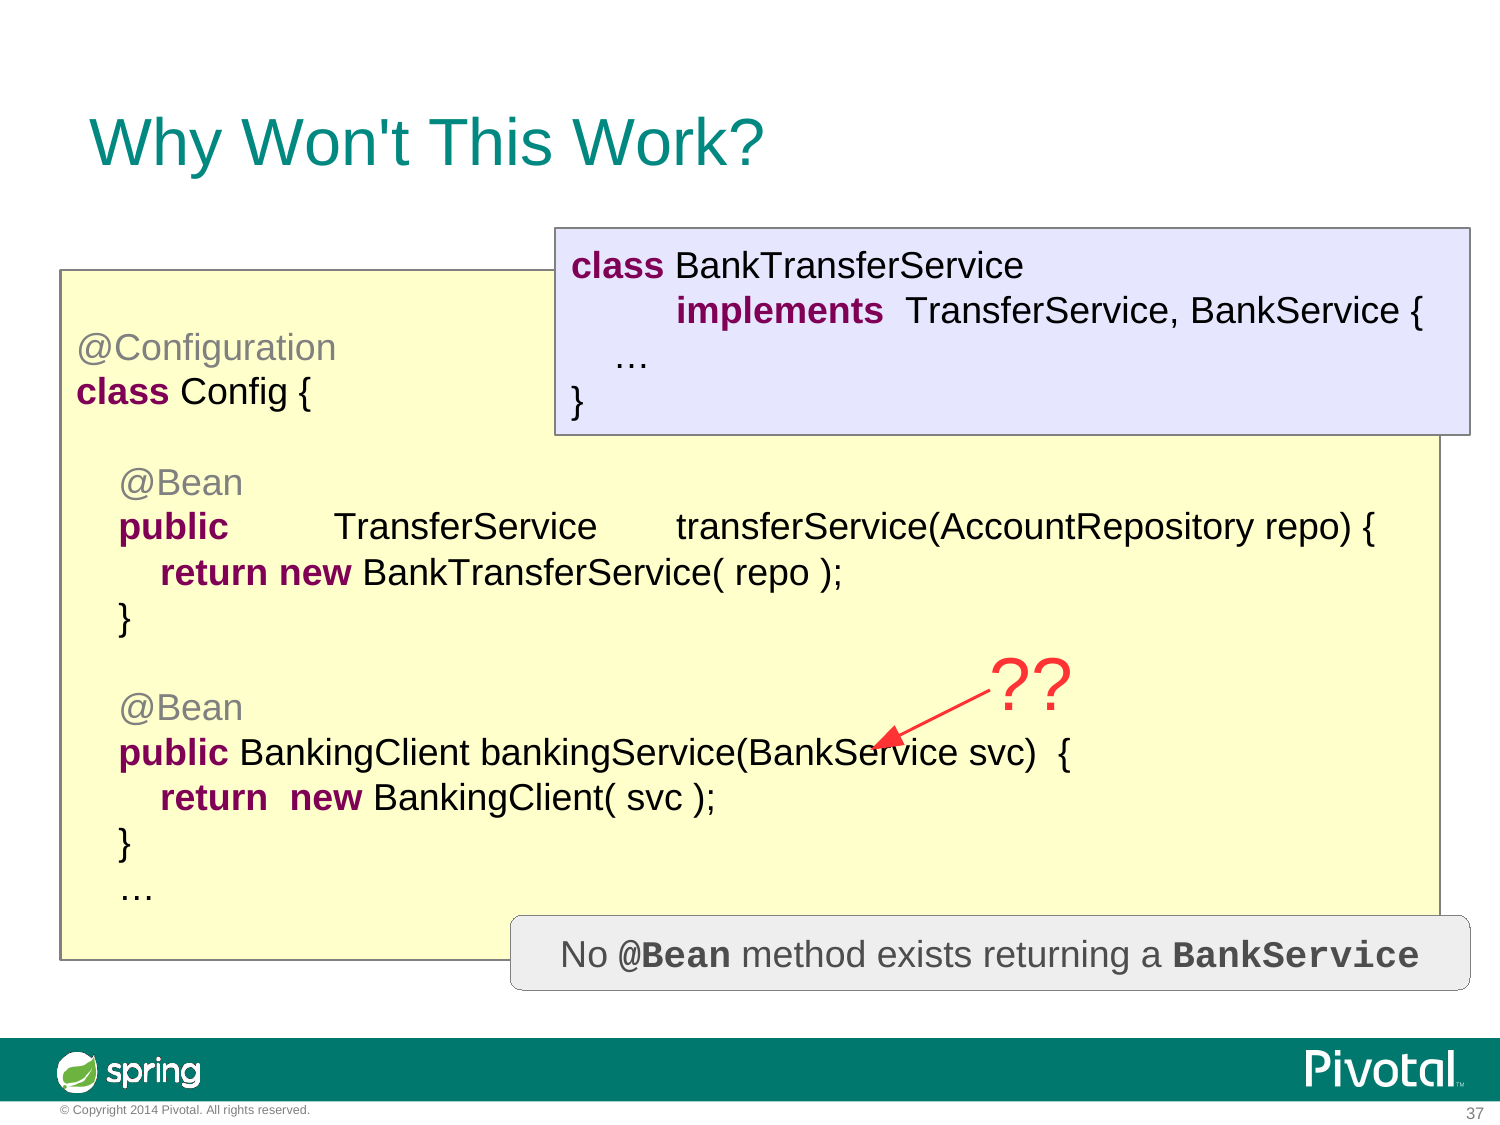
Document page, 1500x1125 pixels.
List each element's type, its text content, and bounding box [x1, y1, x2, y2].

text_box class BankTransferService implements TransferService, BankService { … } [555, 227, 1471, 436]
title Why Won't This Work? [75, 45, 1426, 233]
picture [32, 1041, 210, 1103]
text_box @Configuration class Config { @Bean public TransferService transferService(AccountRepository repo) { return new BankTransferService( repo ); } @Bean public BankingClient bankingService(BankService svc) { return new BankingClient( svc ); } … [60, 270, 1440, 961]
picture [1306, 1050, 1464, 1087]
text_box No @Bean method exists returning a BankService [510, 915, 1471, 991]
text_box ?? [975, 627, 1089, 733]
